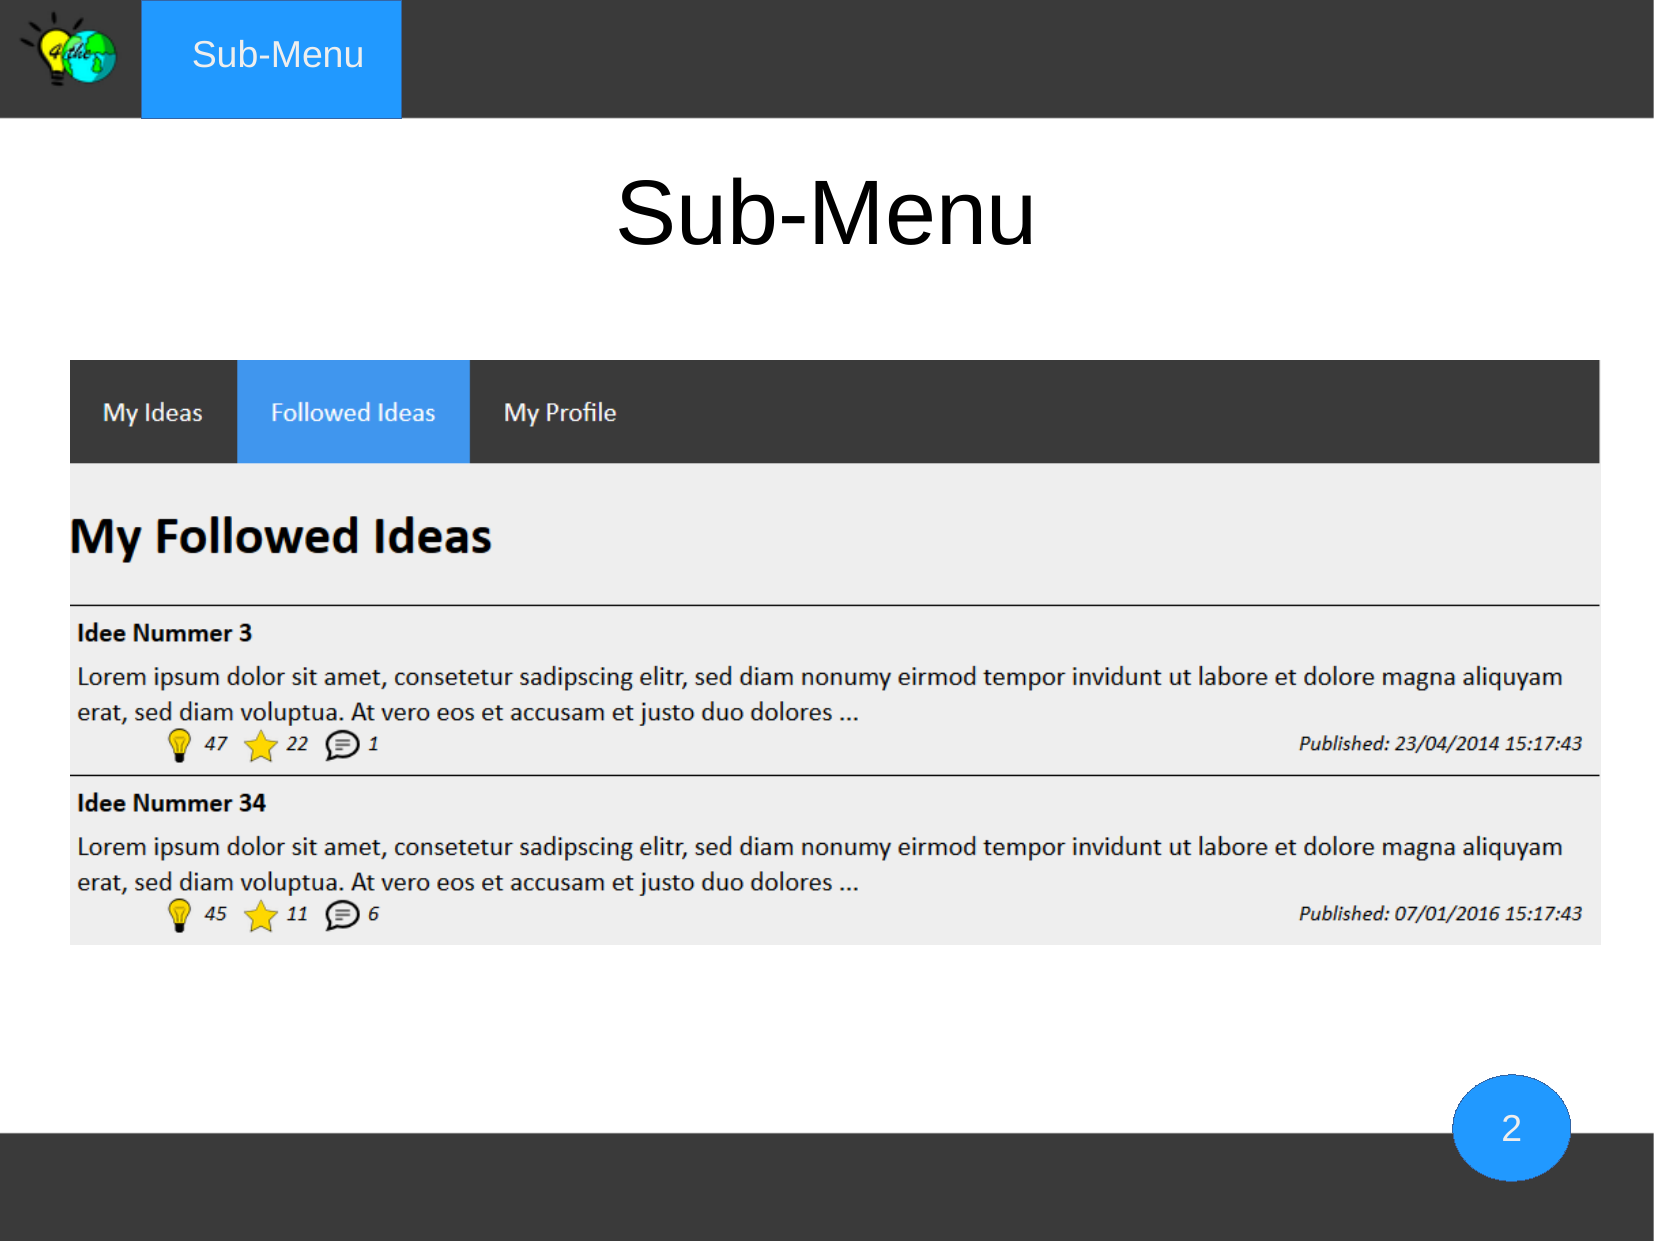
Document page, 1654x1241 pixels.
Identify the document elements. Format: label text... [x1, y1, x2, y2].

title Sub-Menu [82, 129, 1571, 296]
text_box [141, 0, 402, 119]
text_box Sub-Menu [177, 25, 380, 83]
picture [0, 0, 1654, 1241]
